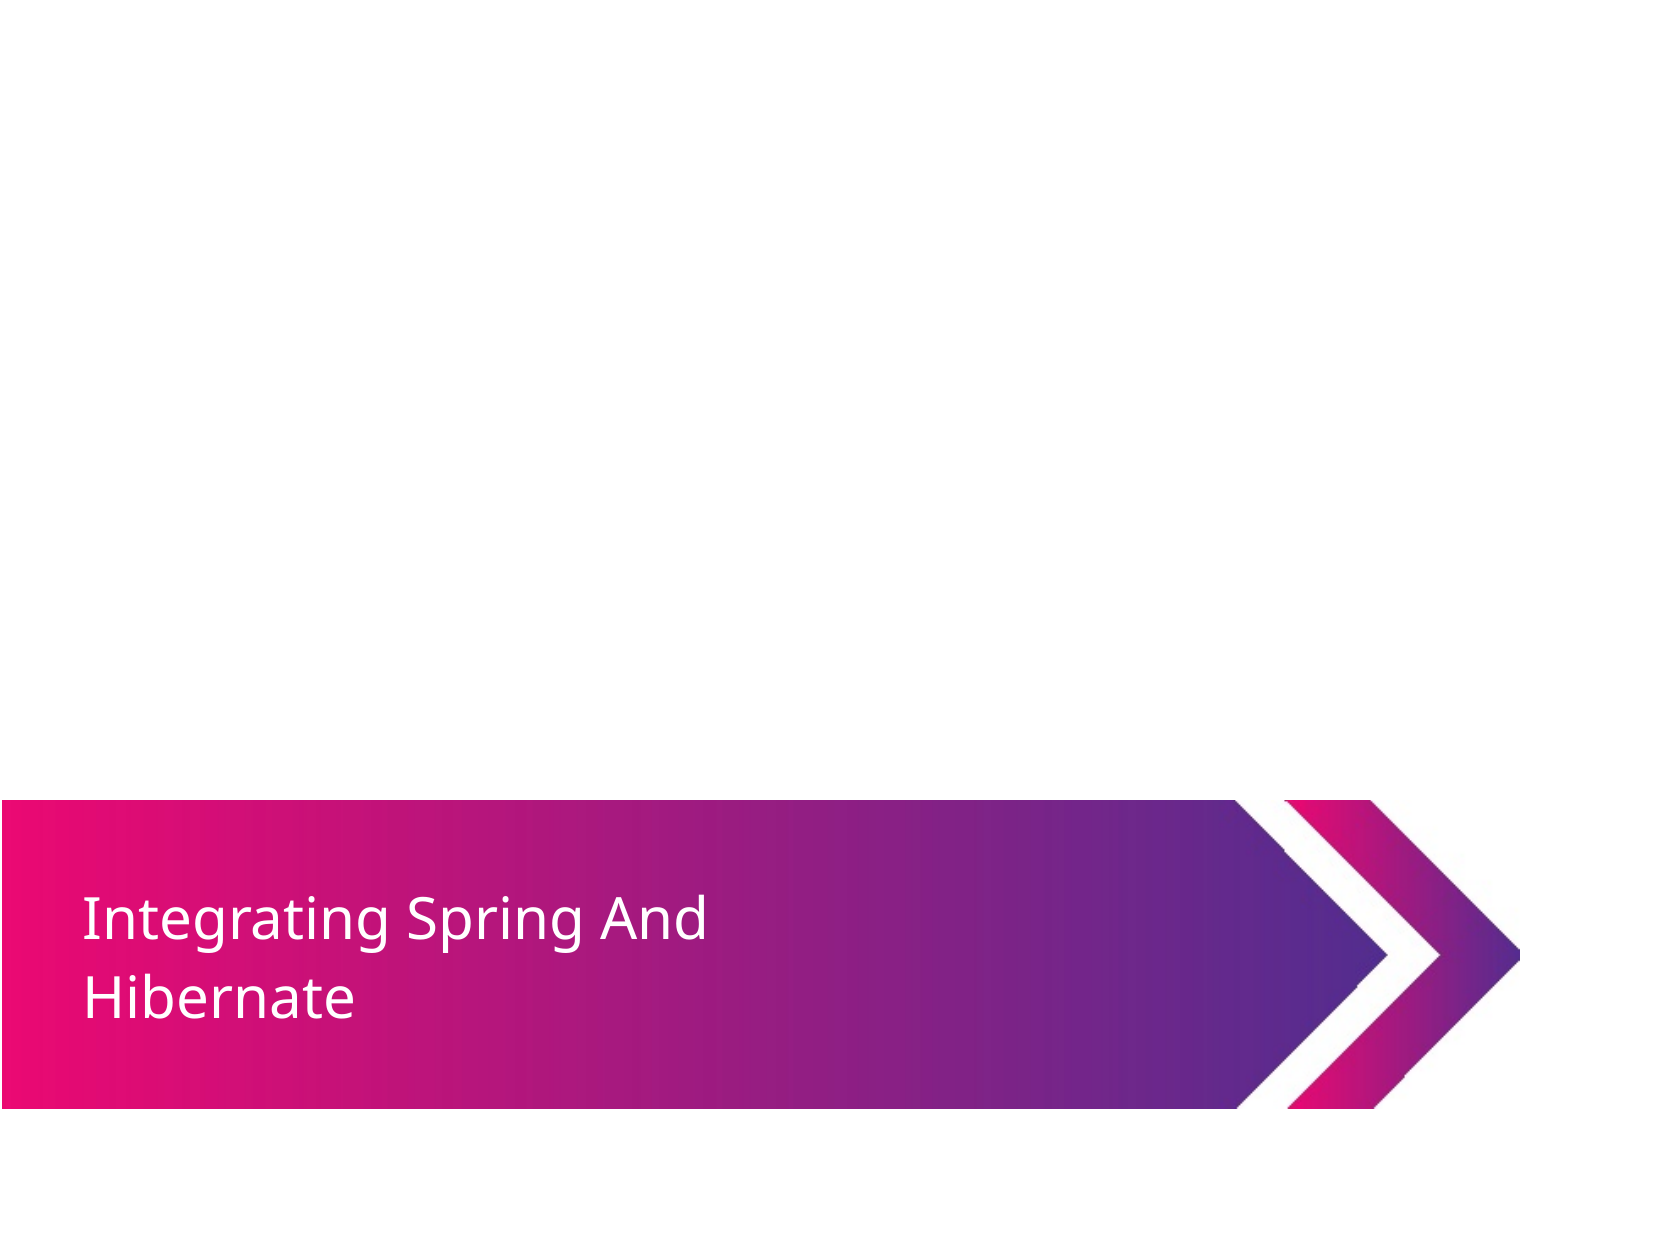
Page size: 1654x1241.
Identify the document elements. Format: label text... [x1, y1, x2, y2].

title Integrating Spring And Hibernate [82, 852, 1396, 1060]
picture [2, 800, 1520, 1109]
